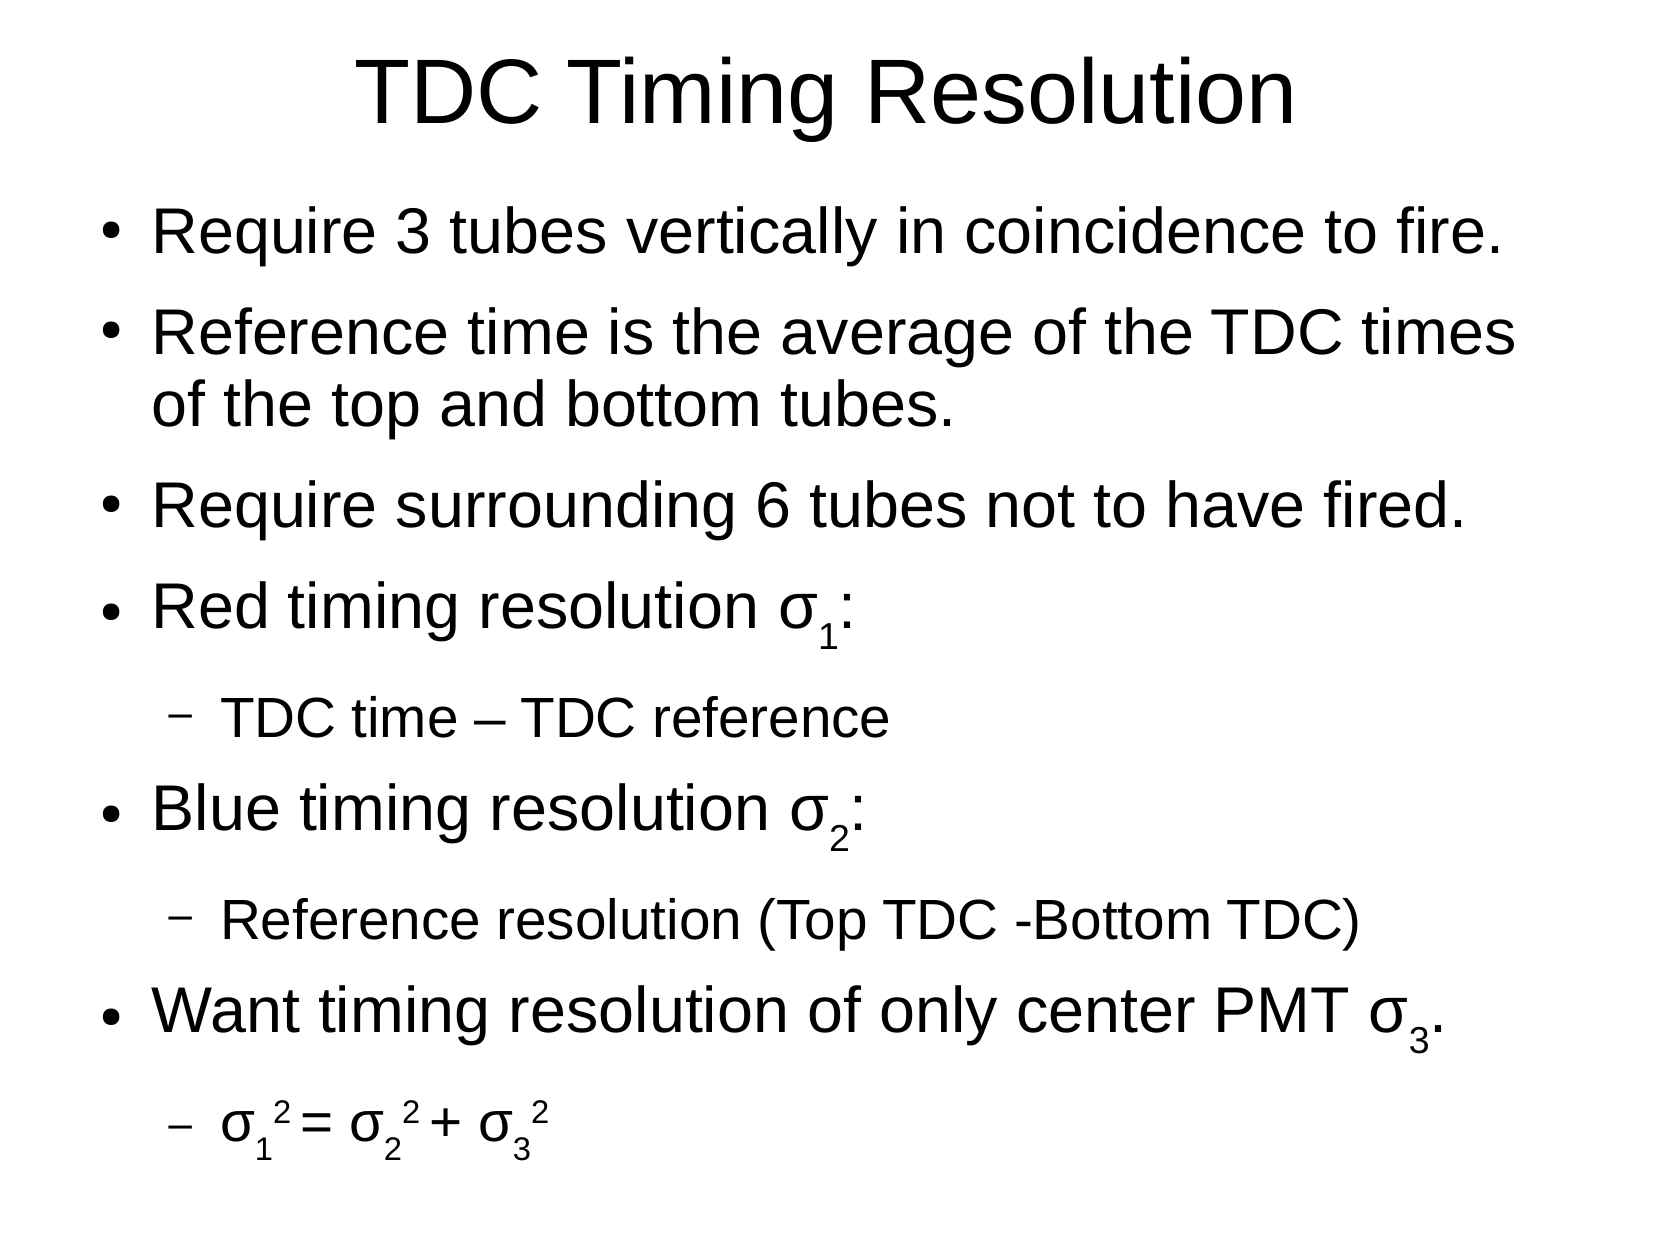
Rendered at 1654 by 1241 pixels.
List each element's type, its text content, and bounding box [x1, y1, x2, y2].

list Require 3 tubes vertically in coincidence to fire. Reference time is the average of the TDC times of the top and bottom tubes. Require surrounding 6 tubes not to have fired. Red timing resolution σ1: TDC time – TDC reference Blue timing resolution σ2: Reference resolution (Top TDC -Bottom TDC) Want timing resolution of only center PMT σ3. σ12 = σ22 + σ32 [82, 195, 1571, 1171]
title TDC Timing Resolution [82, 0, 1571, 195]
